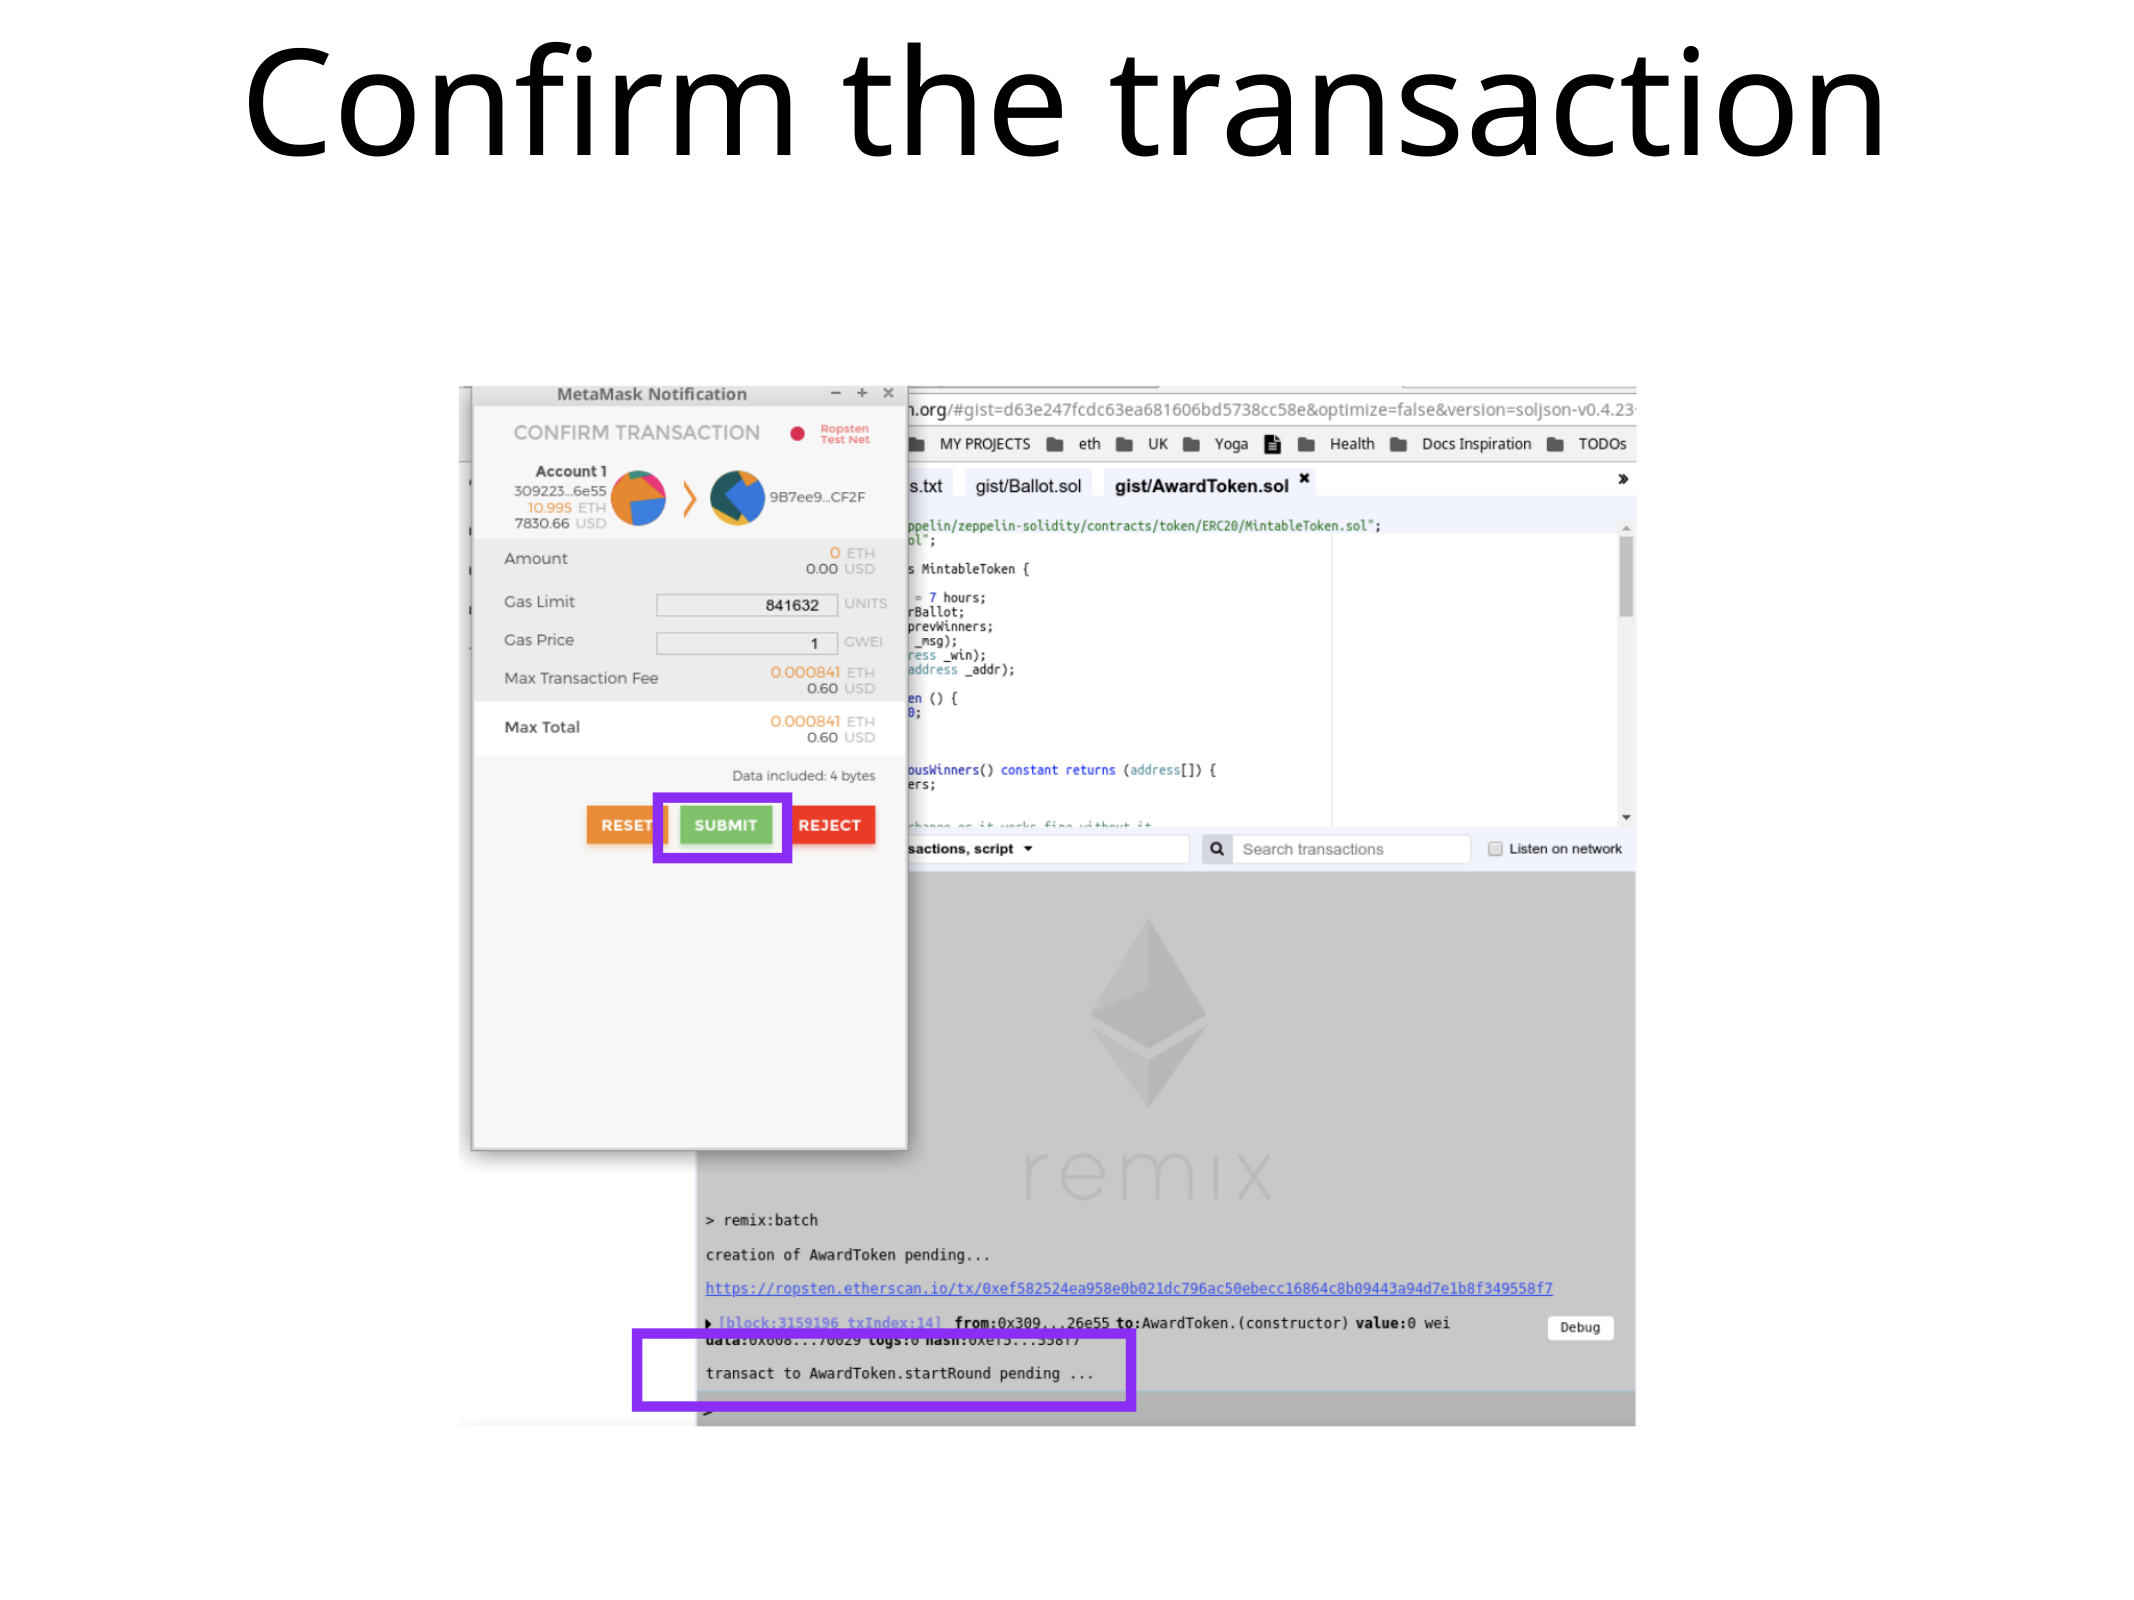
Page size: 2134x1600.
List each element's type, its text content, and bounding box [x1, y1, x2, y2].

picture [388, 342, 1745, 1466]
title Confirm the transaction [69, 0, 2064, 194]
